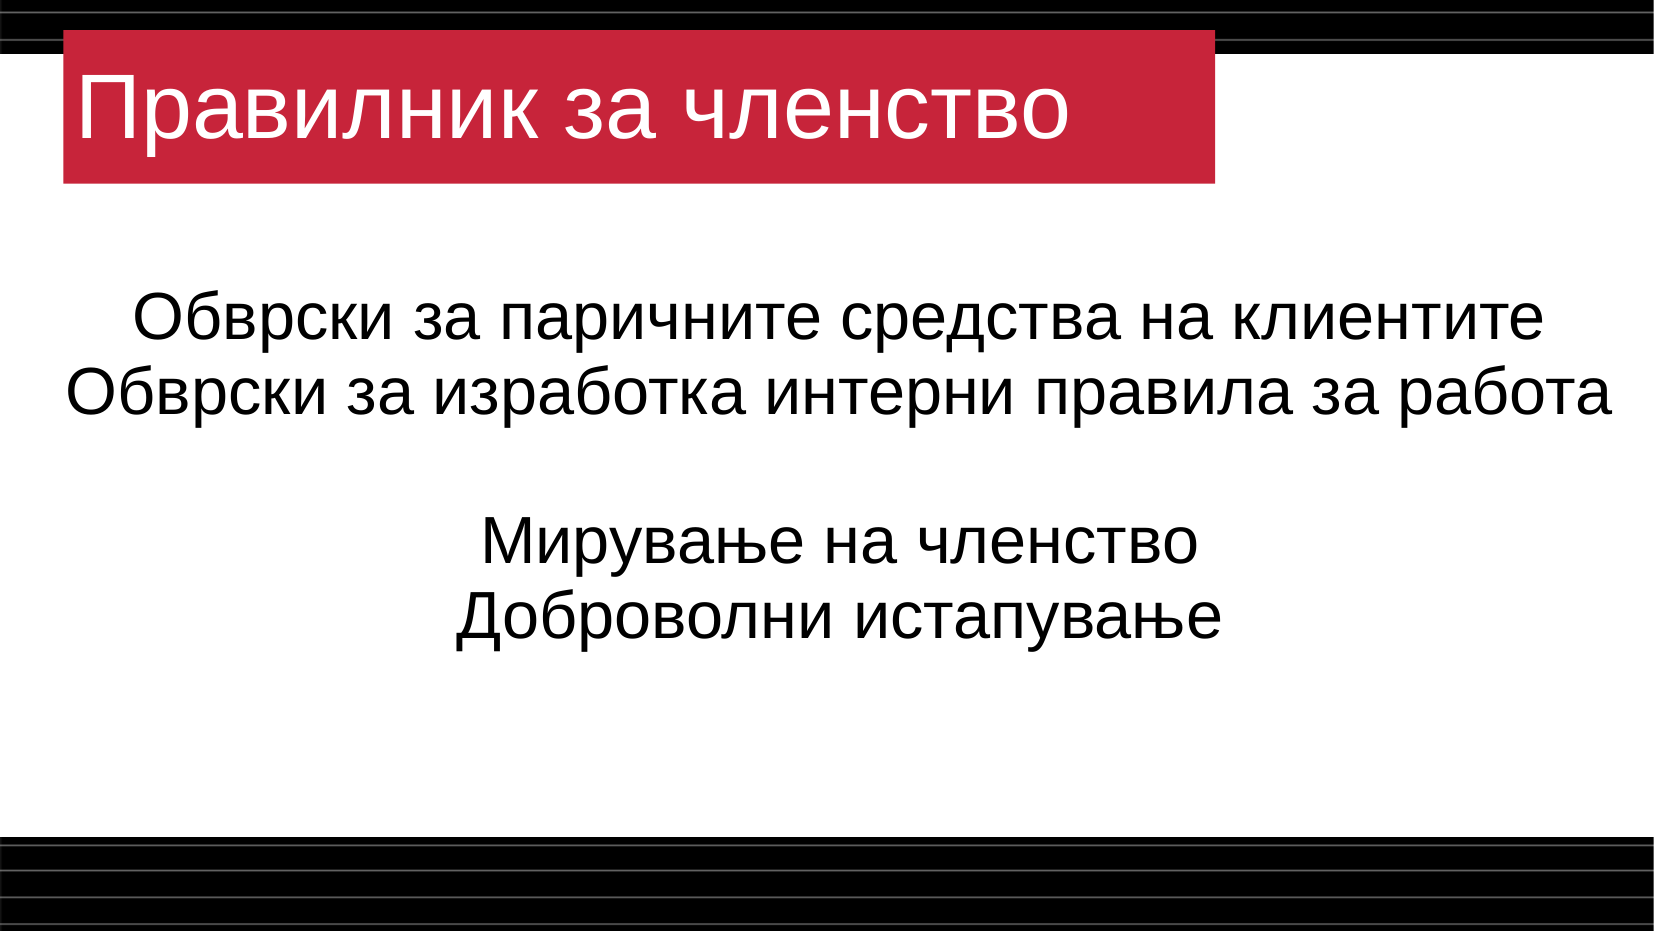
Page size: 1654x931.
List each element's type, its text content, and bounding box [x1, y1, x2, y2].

title Правилник за членство [63, 30, 1216, 184]
subtitle Обврски за паричните средства на клиентите Обврски за изработка интерни правила за работа Мирување на членство Доброволни истапување [60, 204, 1621, 807]
picture [0, 0, 1654, 54]
picture [0, 837, 1654, 931]
